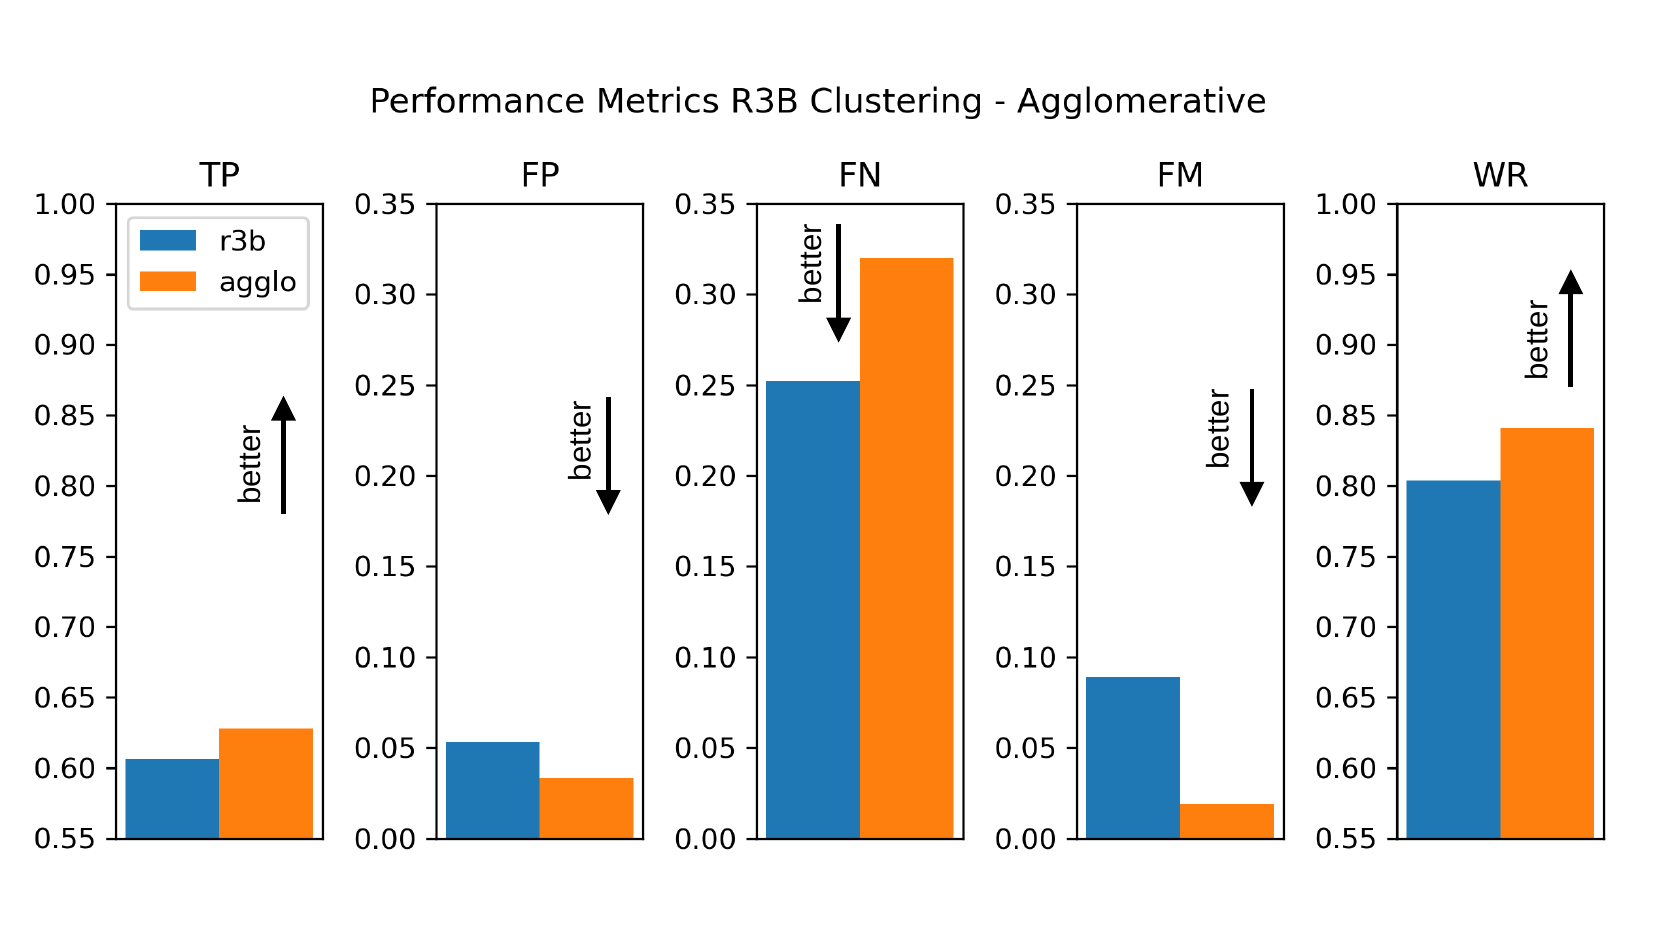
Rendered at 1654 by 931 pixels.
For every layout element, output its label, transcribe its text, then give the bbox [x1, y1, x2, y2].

text_box better [785, 200, 845, 319]
text_box better [555, 377, 615, 497]
picture [2, 70, 1634, 886]
text_box better [1511, 277, 1571, 396]
text_box better [1192, 366, 1252, 485]
text_box better [224, 401, 284, 520]
